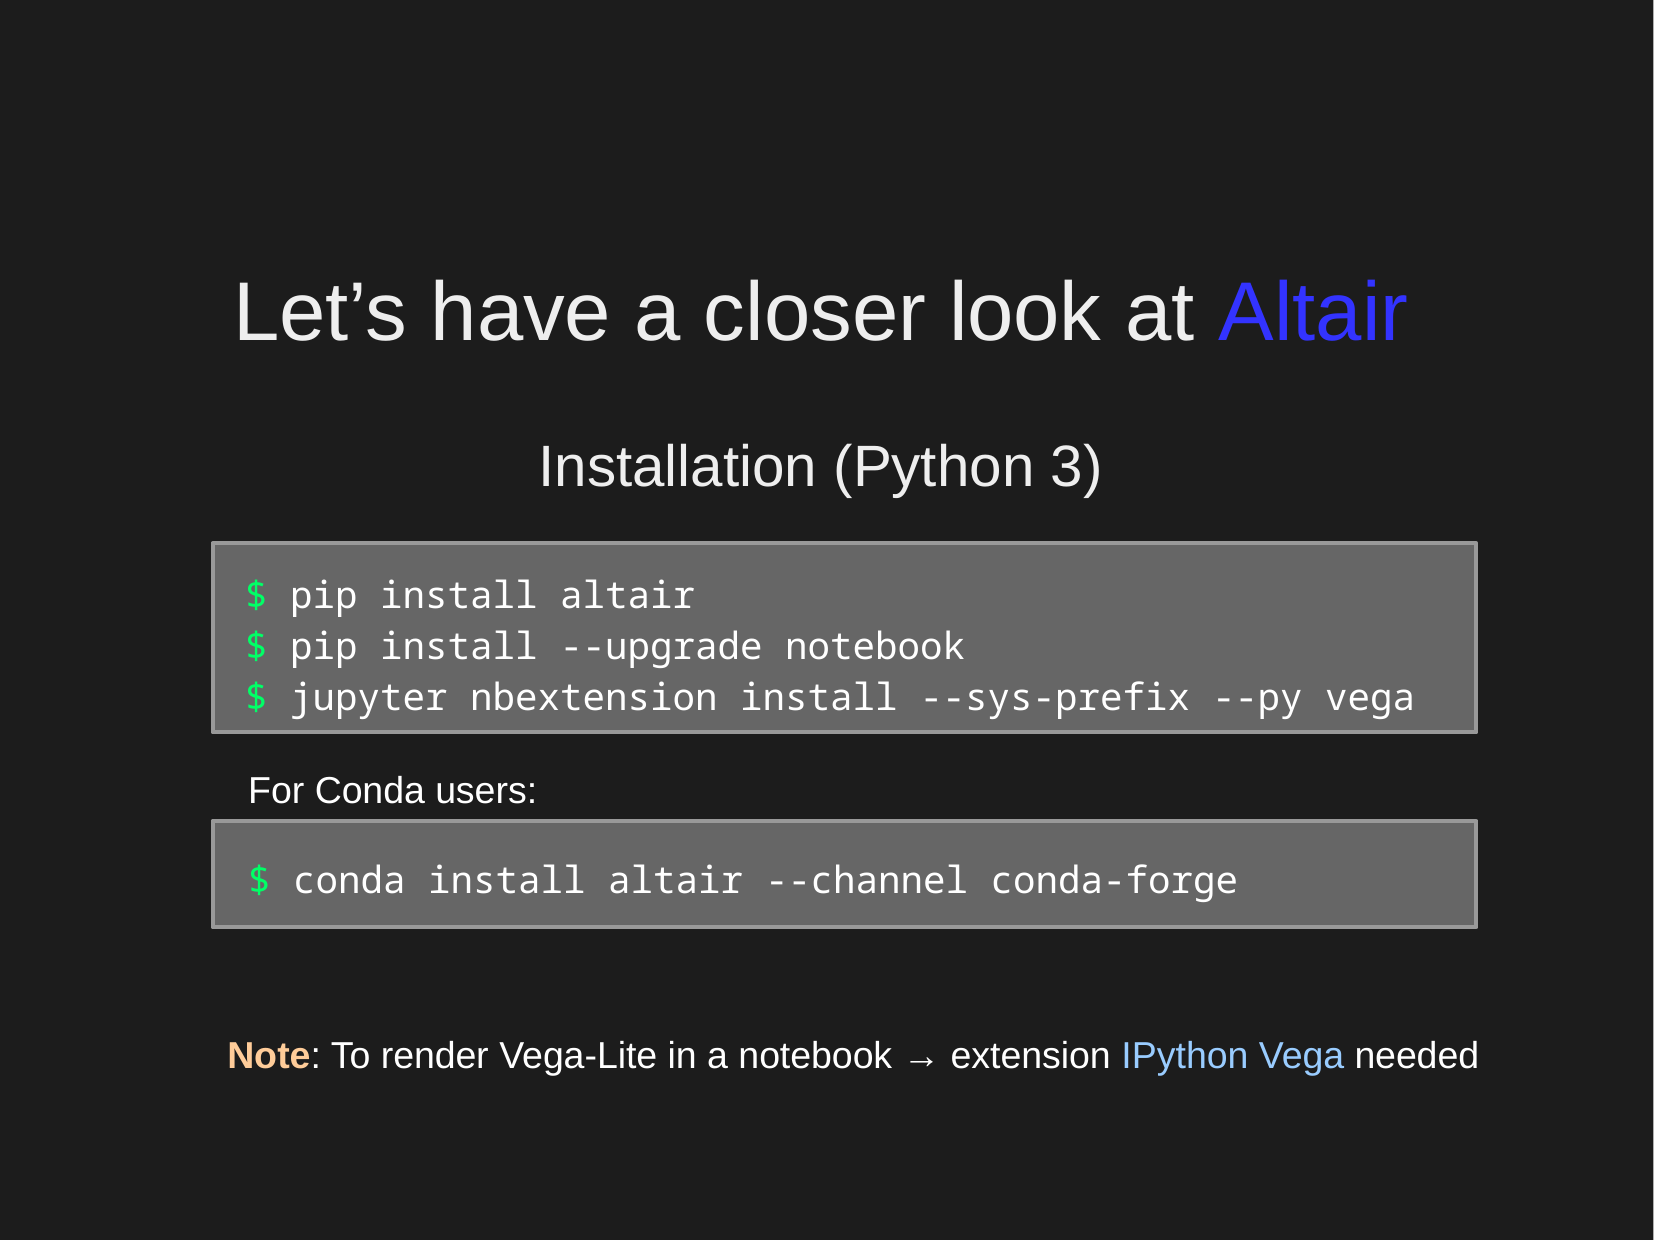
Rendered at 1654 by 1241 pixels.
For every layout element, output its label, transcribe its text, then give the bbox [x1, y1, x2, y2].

text_box For Conda users: $ conda install altair --channel conda-forge [233, 761, 1267, 947]
text_box Let’s have a closer look at Altair Installation (Python 3) [76, 47, 1565, 768]
text_box $ pip install altair $ pip install --upgrade notebook $ jupyter nbextension install --sys-prefix --py vega [230, 561, 1447, 709]
text_box Note: To render Vega-Lite in a notebook → extension IPython Vega needed [212, 1027, 1512, 1111]
text_box [1267, 820, 1477, 928]
text_box [212, 820, 233, 928]
